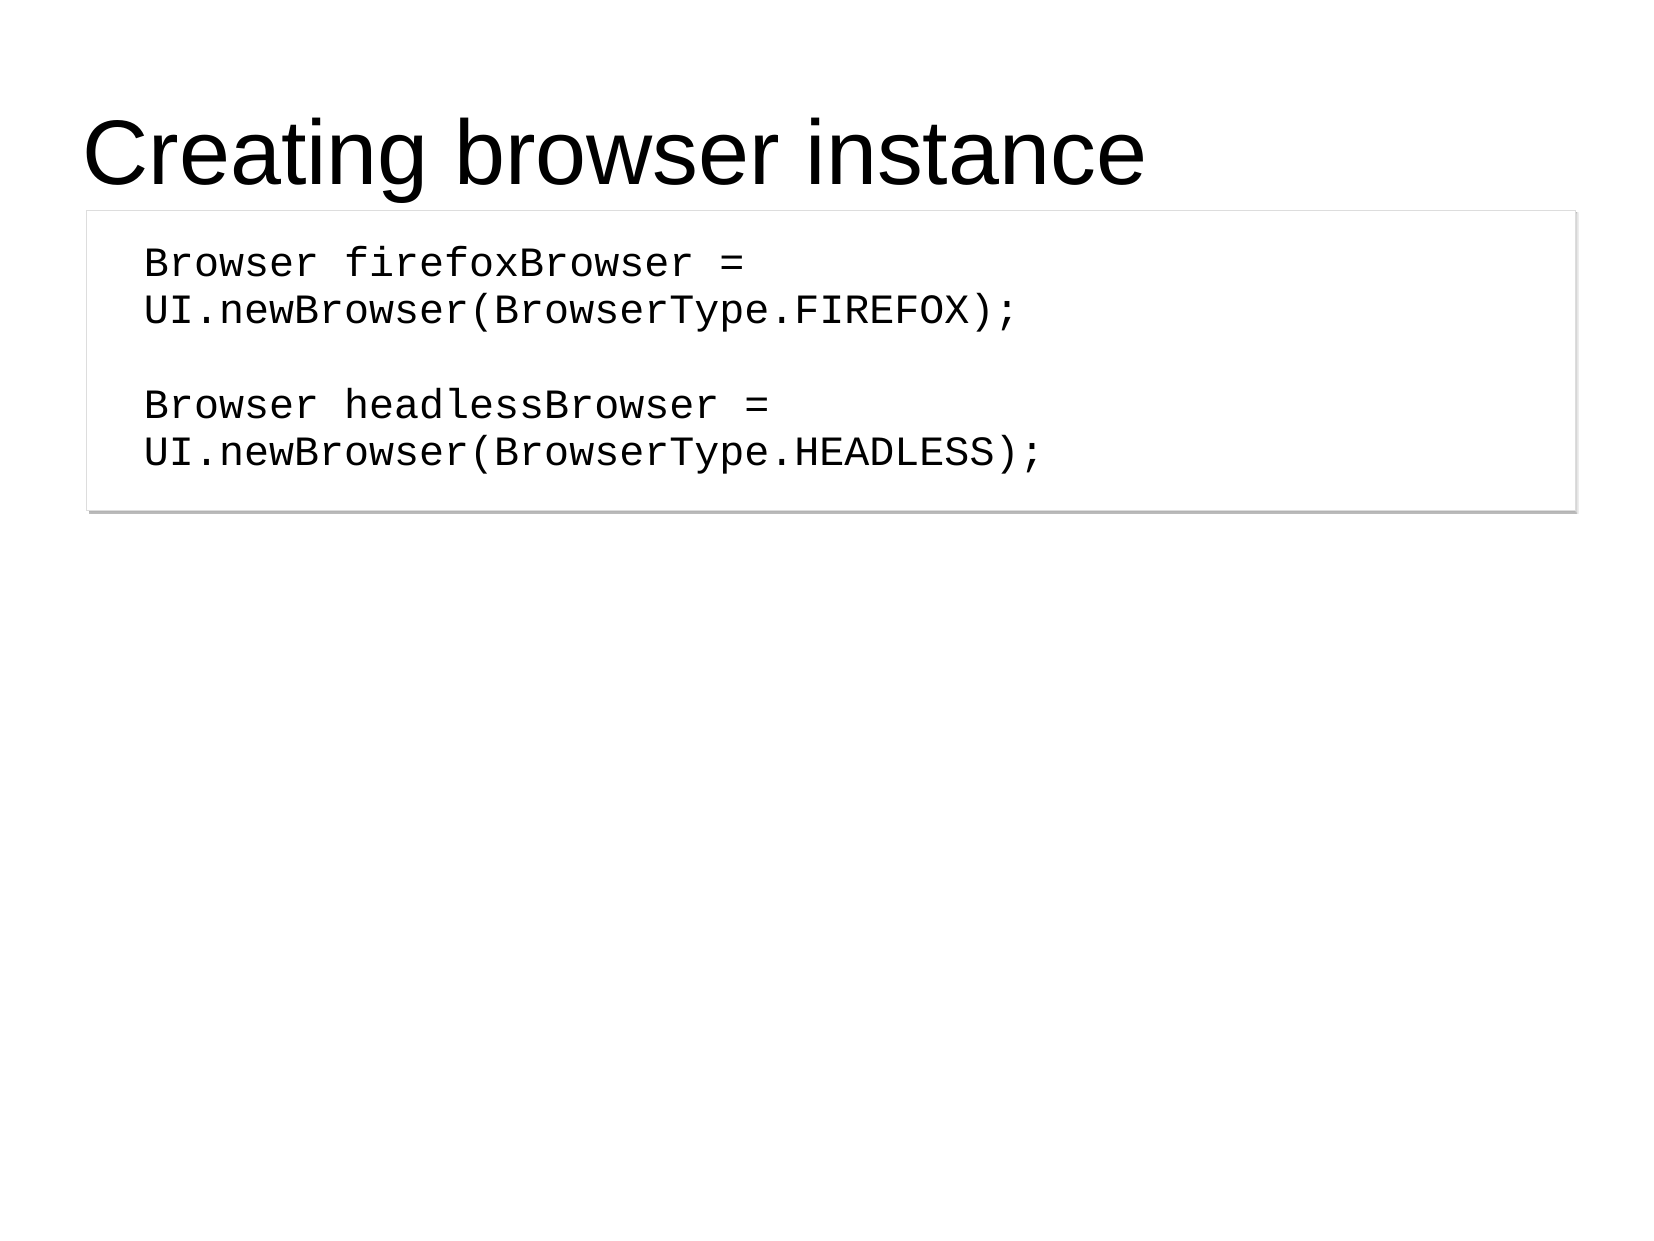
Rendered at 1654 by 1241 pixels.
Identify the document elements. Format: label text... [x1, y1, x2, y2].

title Creating browser instance [82, 49, 1571, 257]
subtitle Browser firefoxBrowser = UI.newBrowser(BrowserType.FIREFOX); Browser headlessBrowser = UI.newBrowser(BrowserType.HEADLESS); [86, 210, 1576, 511]
